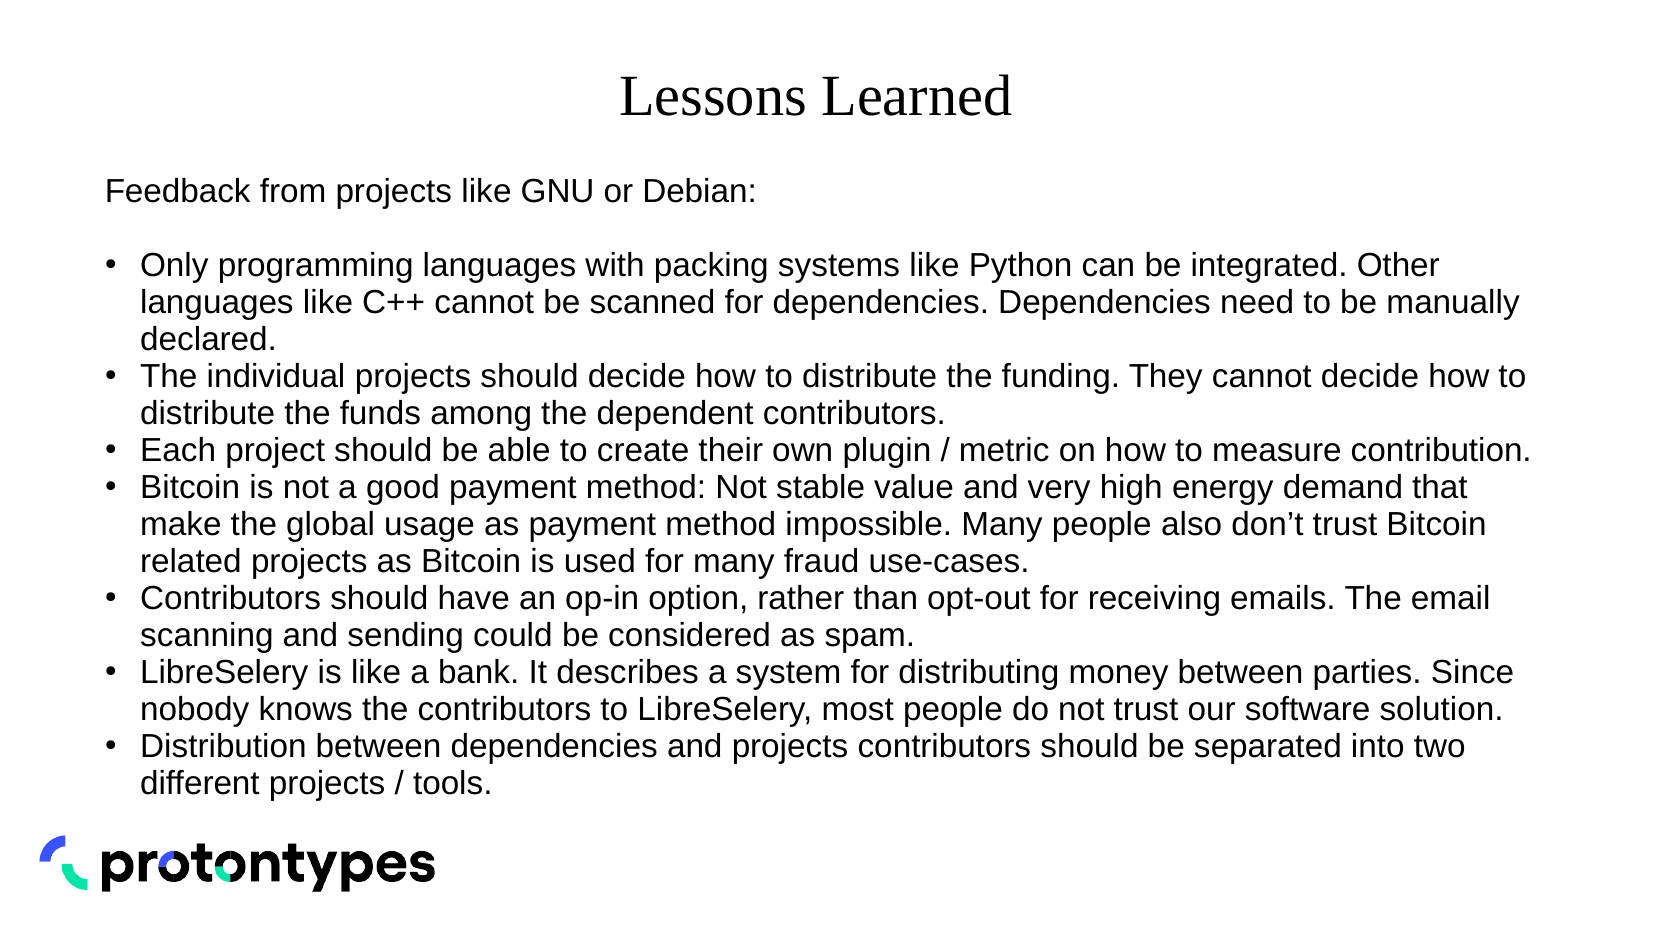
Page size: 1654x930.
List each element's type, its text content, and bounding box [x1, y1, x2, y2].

text_box Feedback from projects like GNU or Debian: Only programming languages with packing systems like Python can be integrated. Other languages like C++ cannot be scanned for dependencies. Dependencies need to be manually declared. The individual projects should decide how to distribute the funding. They cannot decide how to distribute the funds among the dependent contributors. Each project should be able to create their own plugin / metric on how to measure contribution. Bitcoin is not a good payment method: Not stable value and very high energy demand that make the global usage as payment method impossible. Many people also don’t trust Bitcoin related projects as Bitcoin is used for many fraud use-cases. Contributors should have an op-in option, rather than opt-out for receiving emails. The email scanning and sending could be considered as spam. LibreSelery is like a bank. It describes a system for distributing money between parties. Since nobody knows the contributors to LibreSelery, most people do not trust our software solution. Distribution between dependencies and projects contributors should be separated into two different projects / tools. [90, 165, 1561, 810]
picture [39, 835, 435, 900]
text_box Lessons Learned [71, 36, 1560, 148]
